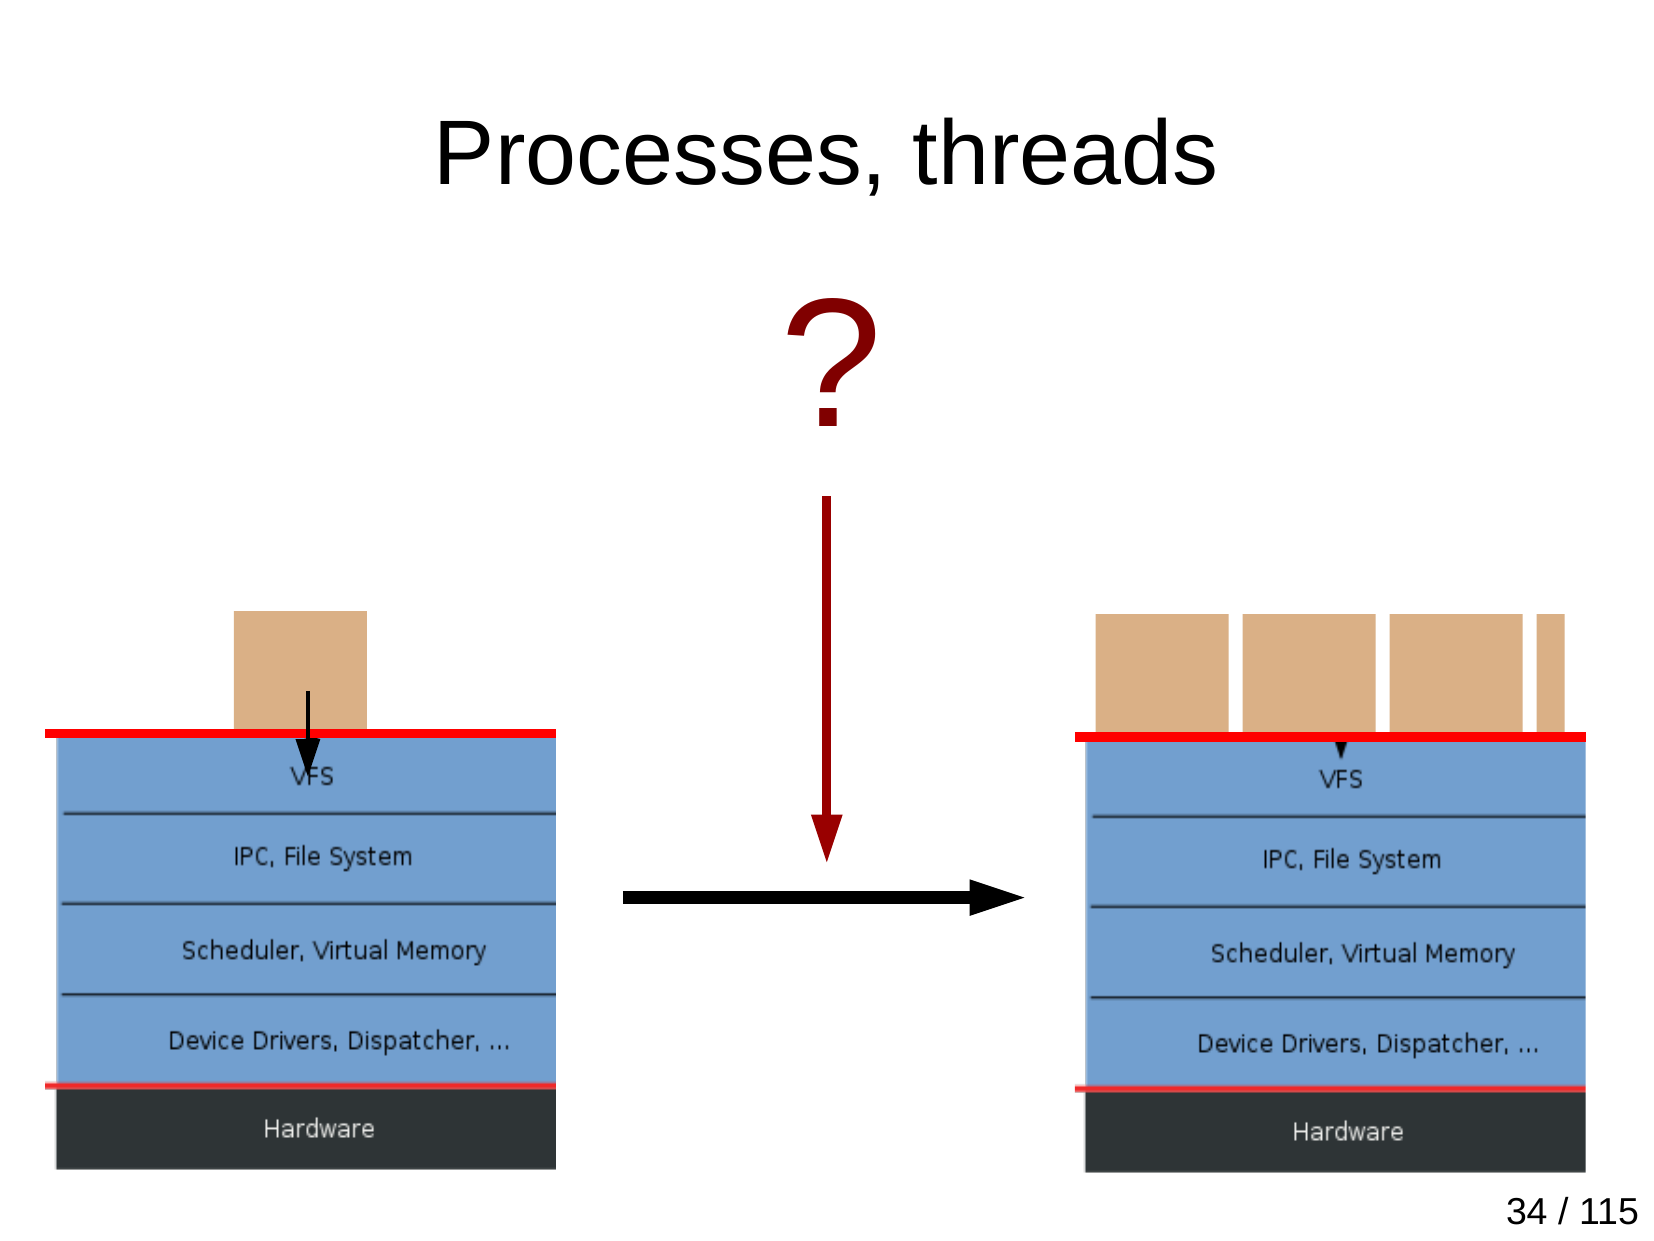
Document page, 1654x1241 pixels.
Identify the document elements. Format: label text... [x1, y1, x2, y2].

text_box ? [766, 252, 898, 473]
text_box [1536, 614, 1565, 732]
text_box [1095, 614, 1229, 732]
picture [1074, 736, 1586, 1205]
picture [45, 738, 556, 1202]
title Processes, threads [82, 49, 1571, 257]
text_box <number> / 115 [1380, 1183, 1654, 1241]
text_box [1242, 614, 1376, 732]
text_box [1389, 614, 1523, 732]
text_box [233, 611, 367, 729]
